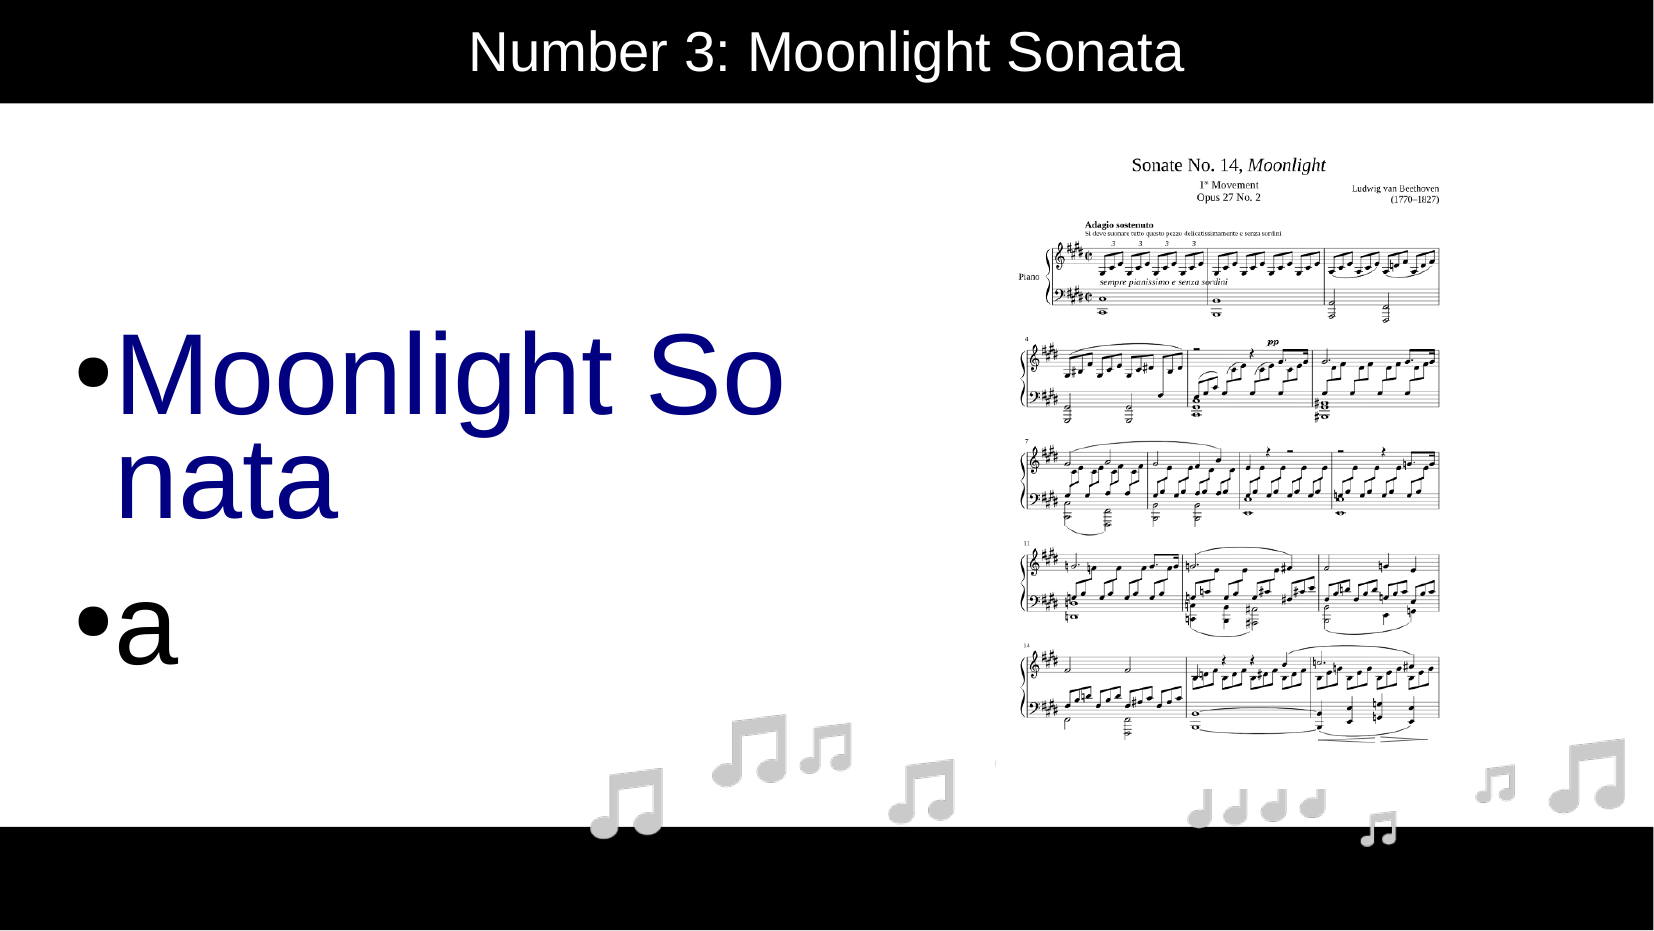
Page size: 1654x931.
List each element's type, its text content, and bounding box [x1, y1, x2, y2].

list Moonlight Sonata a [59, 165, 799, 589]
picture [996, 132, 1461, 789]
title Number 3: Moonlight Sonata [59, 6, 1595, 98]
